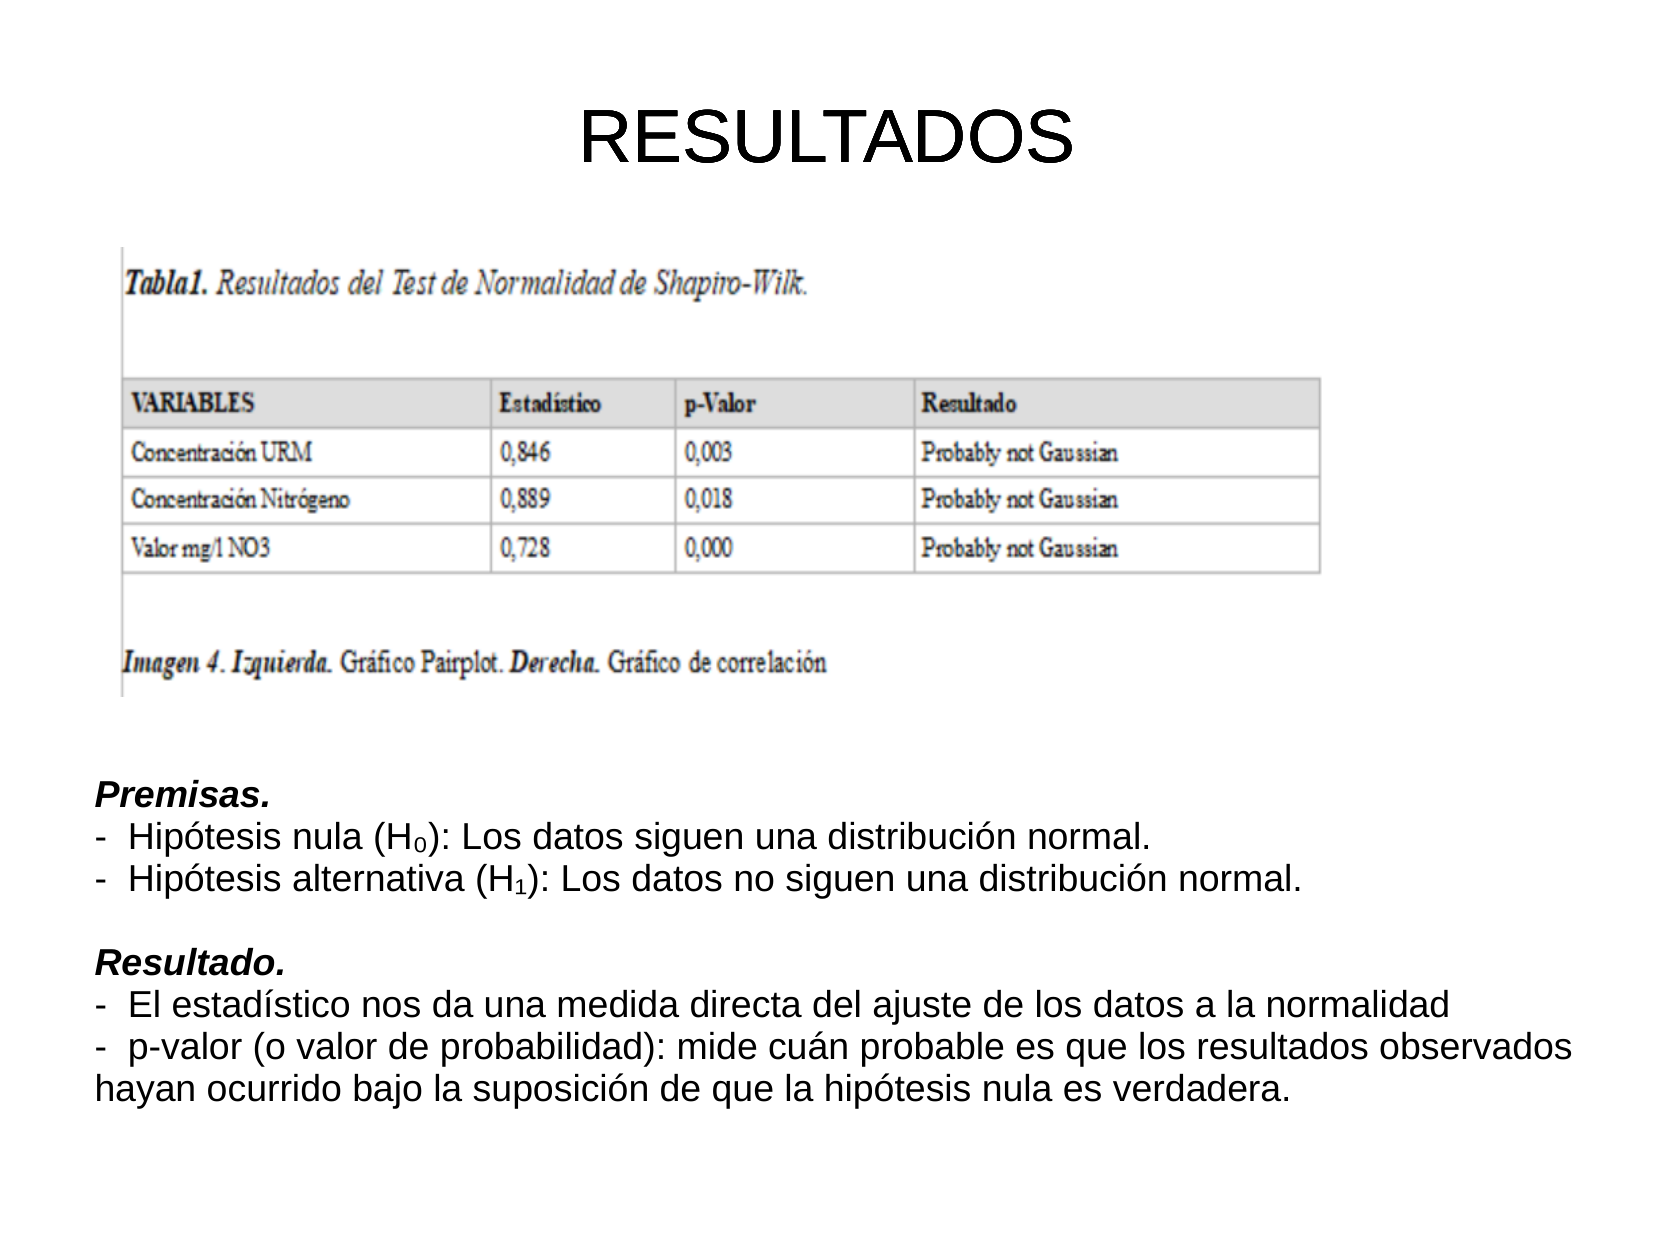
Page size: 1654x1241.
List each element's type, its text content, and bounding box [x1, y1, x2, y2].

title Premisas. - Hipótesis nula (H₀): Los datos siguen una distribución normal. - Hipótesis alternativa (H₁): Los datos no siguen una distribución normal. Resultado. - El estadístico nos da una medida directa del ajuste de los datos a la normalidad - p-valor (o valor de probabilidad): mide cuán probable es que los resultados observados hayan ocurrido bajo la suposición de que la hipótesis nula es verdadera. [94, 772, 1583, 1195]
picture [118, 247, 1465, 697]
title RESULTADOS [82, 49, 1571, 225]
